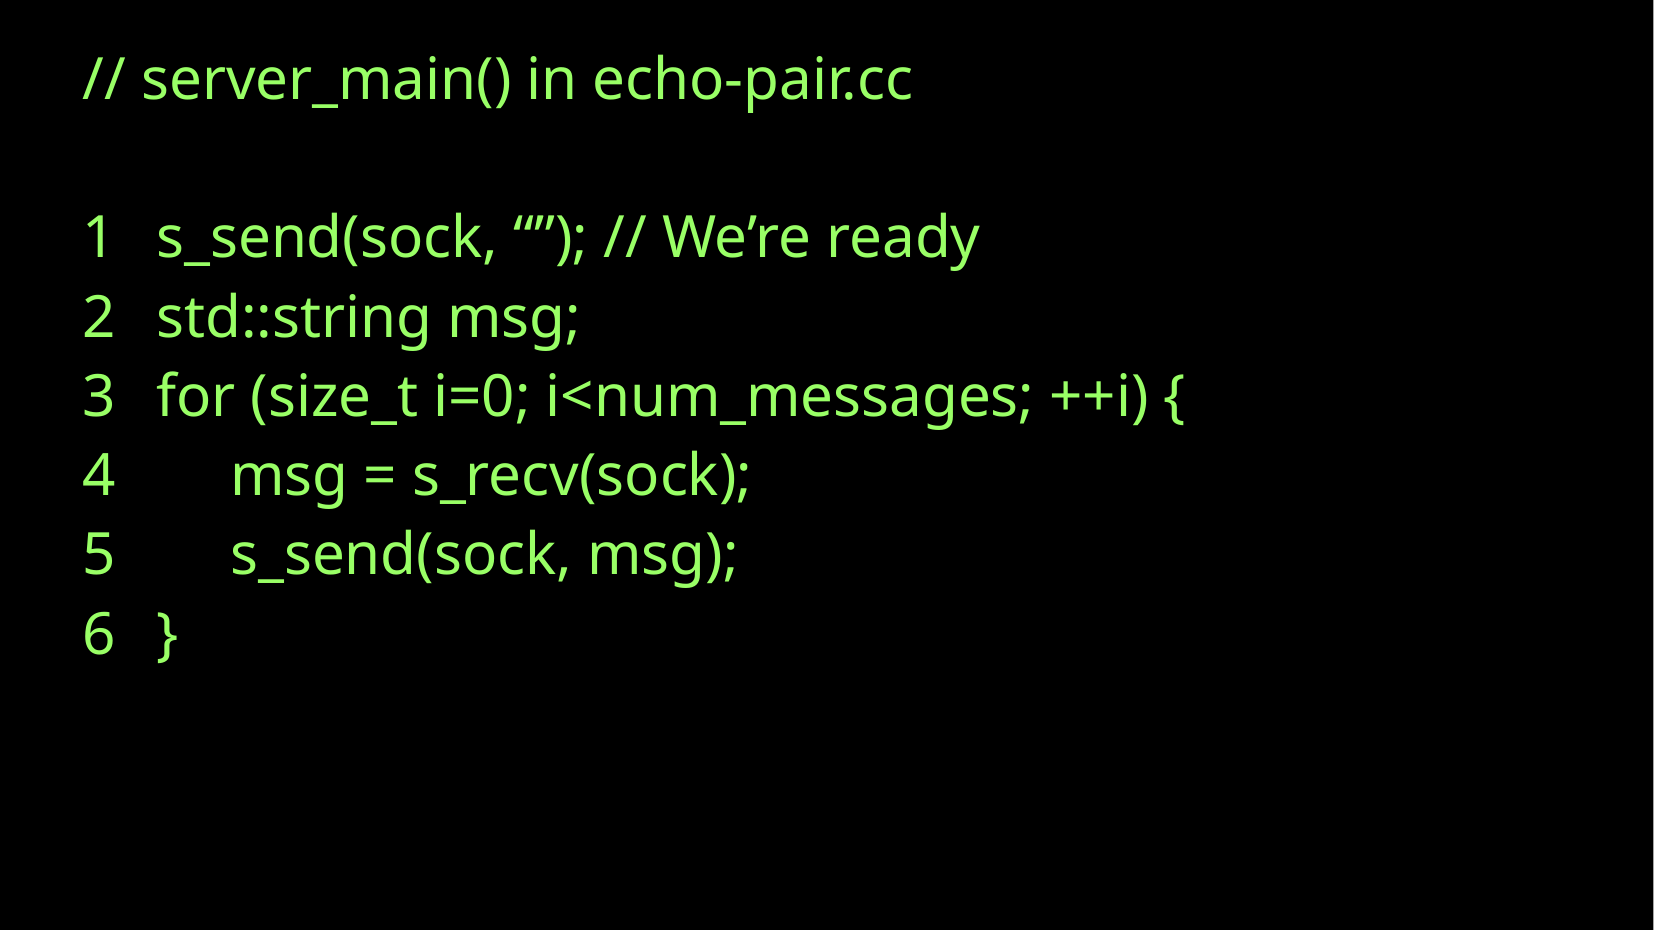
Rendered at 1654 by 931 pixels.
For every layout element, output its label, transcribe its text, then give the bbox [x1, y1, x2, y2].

subtitle // server_main() in echo-pair.cc 1 s_send(sock, “”); // We’re ready 2 std::string msg; 3 for (size_t i=0; i<num_messages; ++i) { 4 msg = s_recv(sock); 5 s_send(sock, msg); 6 } [82, 37, 1571, 757]
